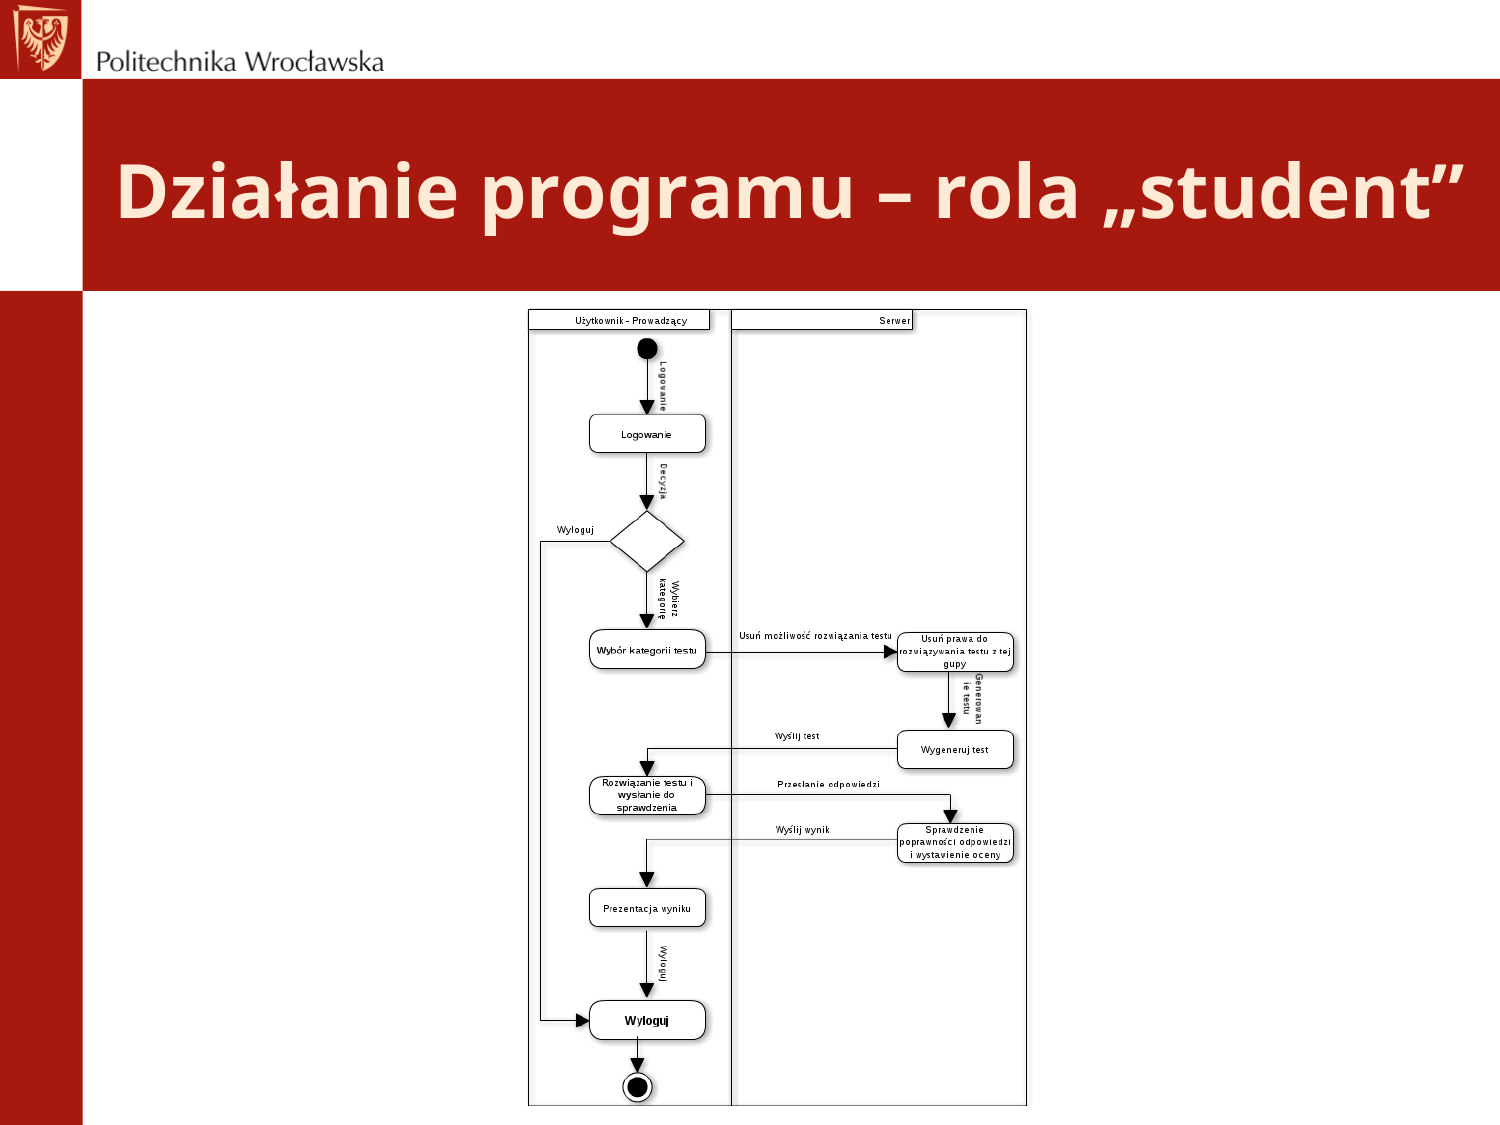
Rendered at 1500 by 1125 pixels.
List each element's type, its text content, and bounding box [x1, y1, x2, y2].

picture [527, 308, 1055, 1106]
picture [0, 0, 384, 79]
title Działanie programu – rola „student” [100, 90, 1483, 286]
